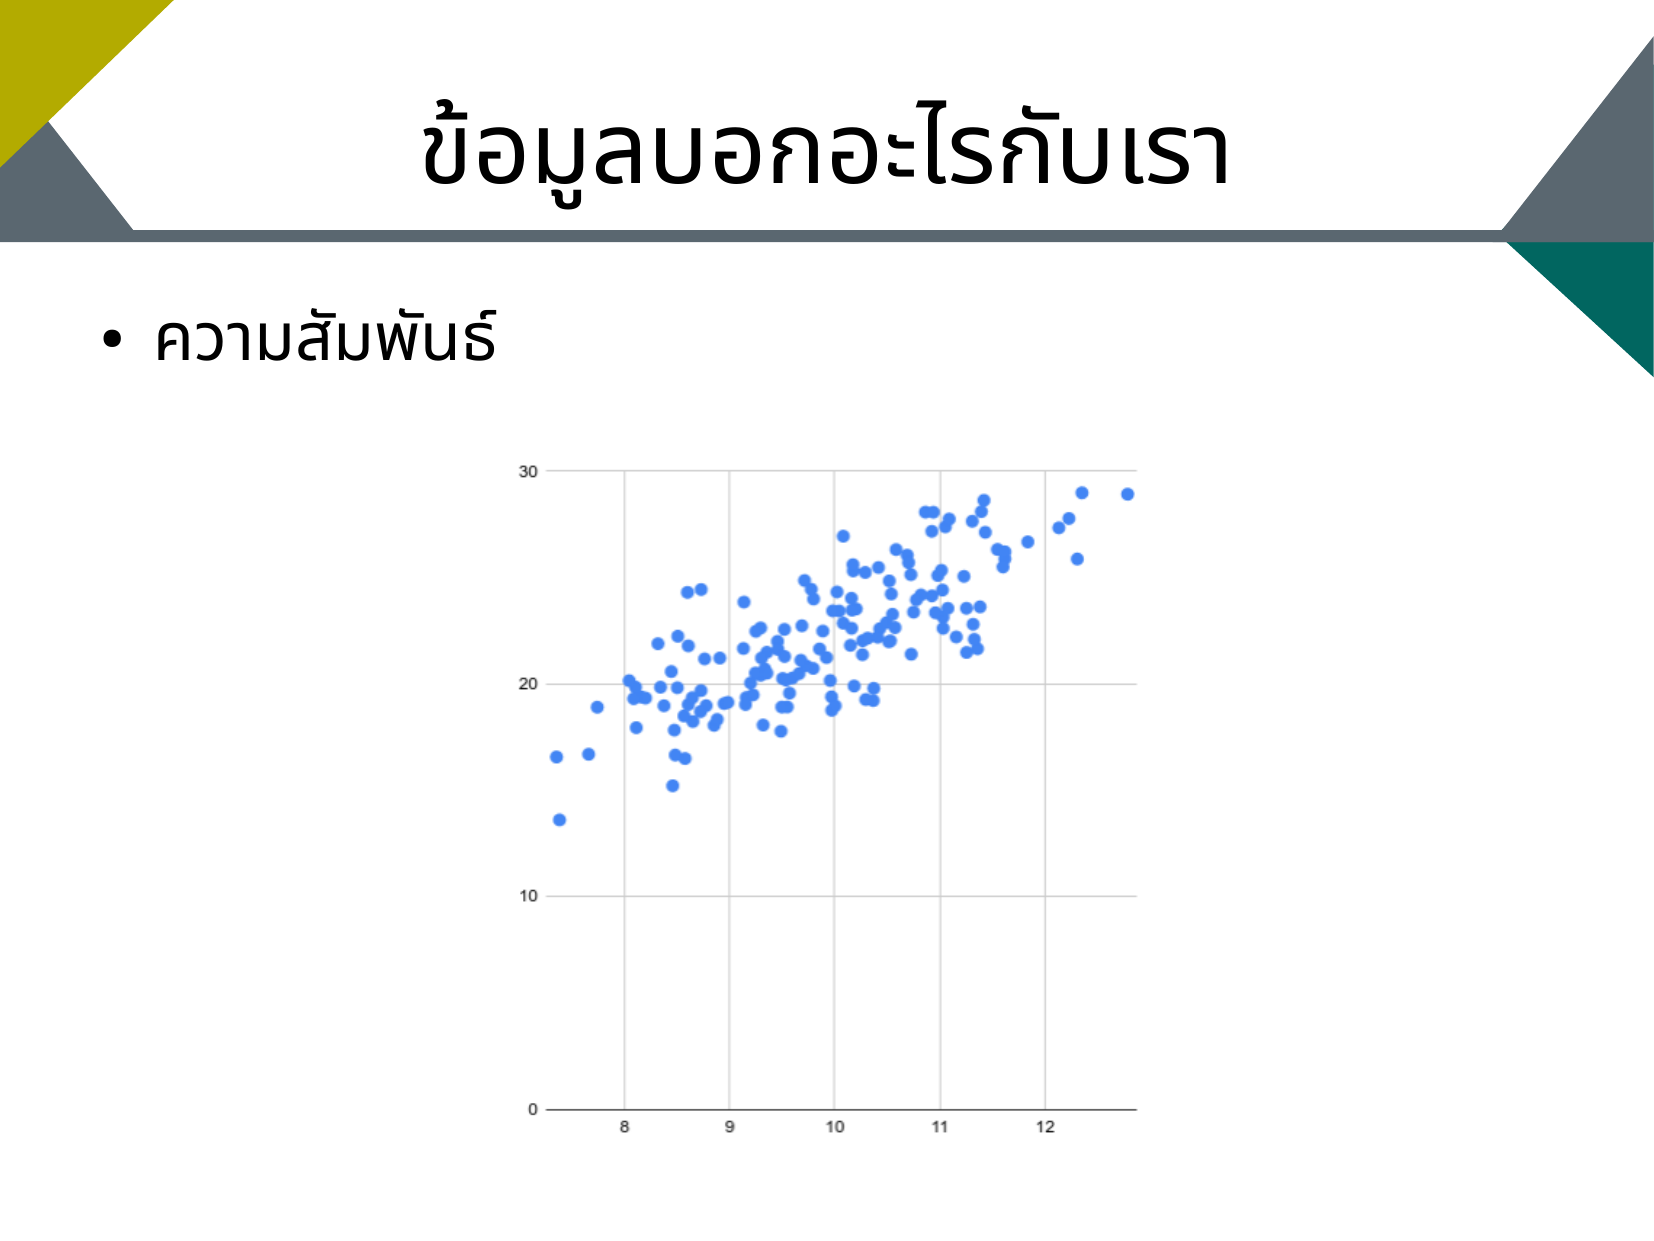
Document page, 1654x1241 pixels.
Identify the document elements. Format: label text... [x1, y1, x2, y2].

title ข้อมูลบอกอะไรกับเรา [82, 49, 1571, 257]
list ความสัมพันธ์ [82, 290, 1571, 1108]
picture [480, 431, 1161, 1166]
